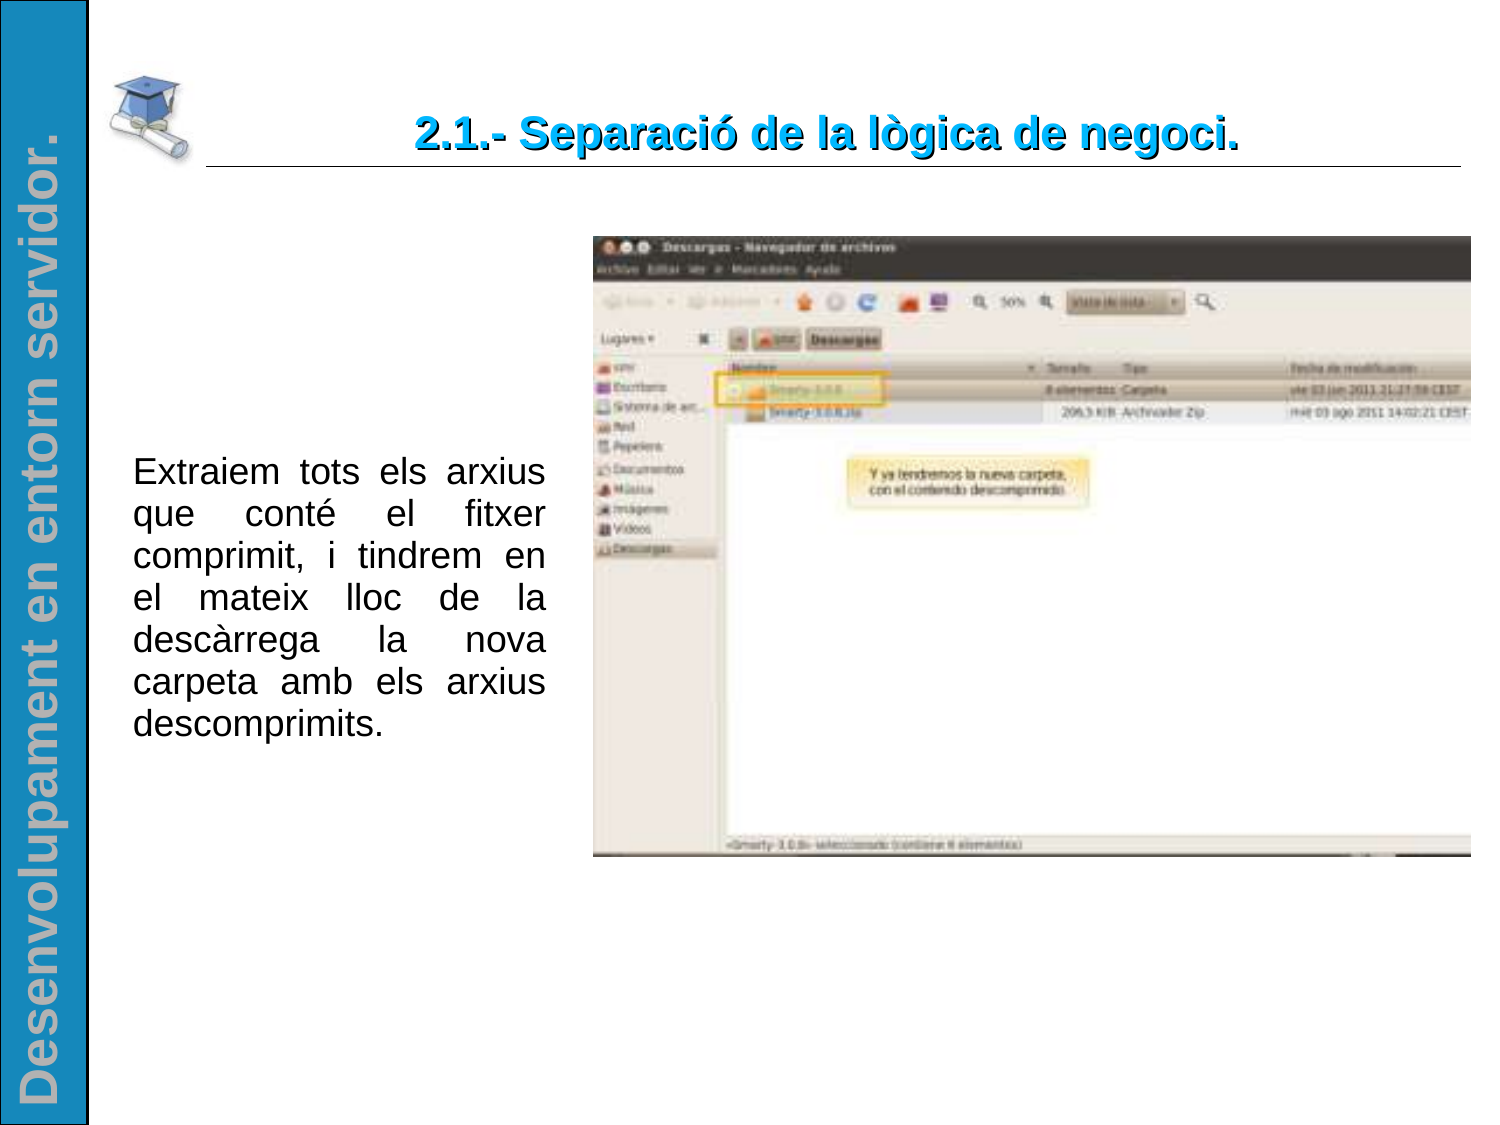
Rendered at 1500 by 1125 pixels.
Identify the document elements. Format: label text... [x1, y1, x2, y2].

picture [93, 61, 206, 174]
picture [593, 236, 1471, 857]
title 2.1.- Separació de la lògica de negoci. [206, 88, 1447, 178]
text_box Extraiem tots els arxius que conté el fitxer comprimit, i tindrem en el mateix lloc de la descàrrega la nova carpeta amb els arxius descomprimits. [118, 442, 562, 752]
